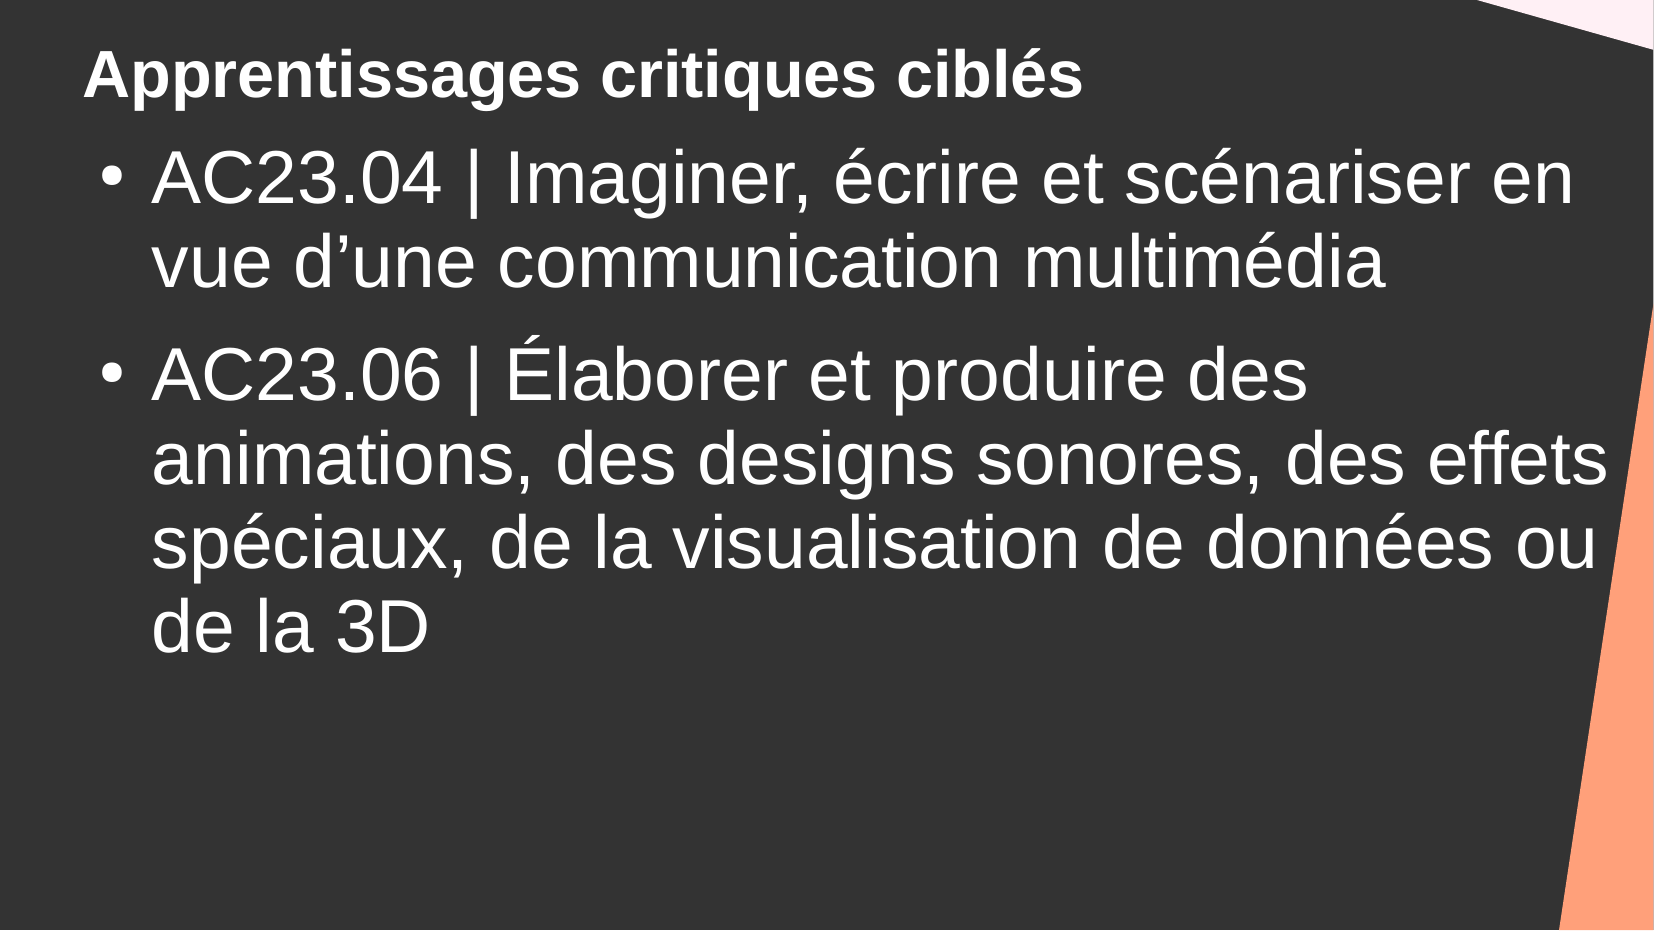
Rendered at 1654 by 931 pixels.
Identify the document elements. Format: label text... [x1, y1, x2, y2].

title Apprentissages critiques ciblés [82, 37, 1571, 122]
list AC23.04 | Imaginer, écrire et scénariser en vue d’une communication multimédia AC23.06 | Élaborer et produire des animations, des designs sonores, des effets spéciaux, de la visualisation de données ou de la 3D [80, 135, 1620, 721]
text_box [1558, 299, 1654, 931]
text_box [1477, 0, 1654, 50]
